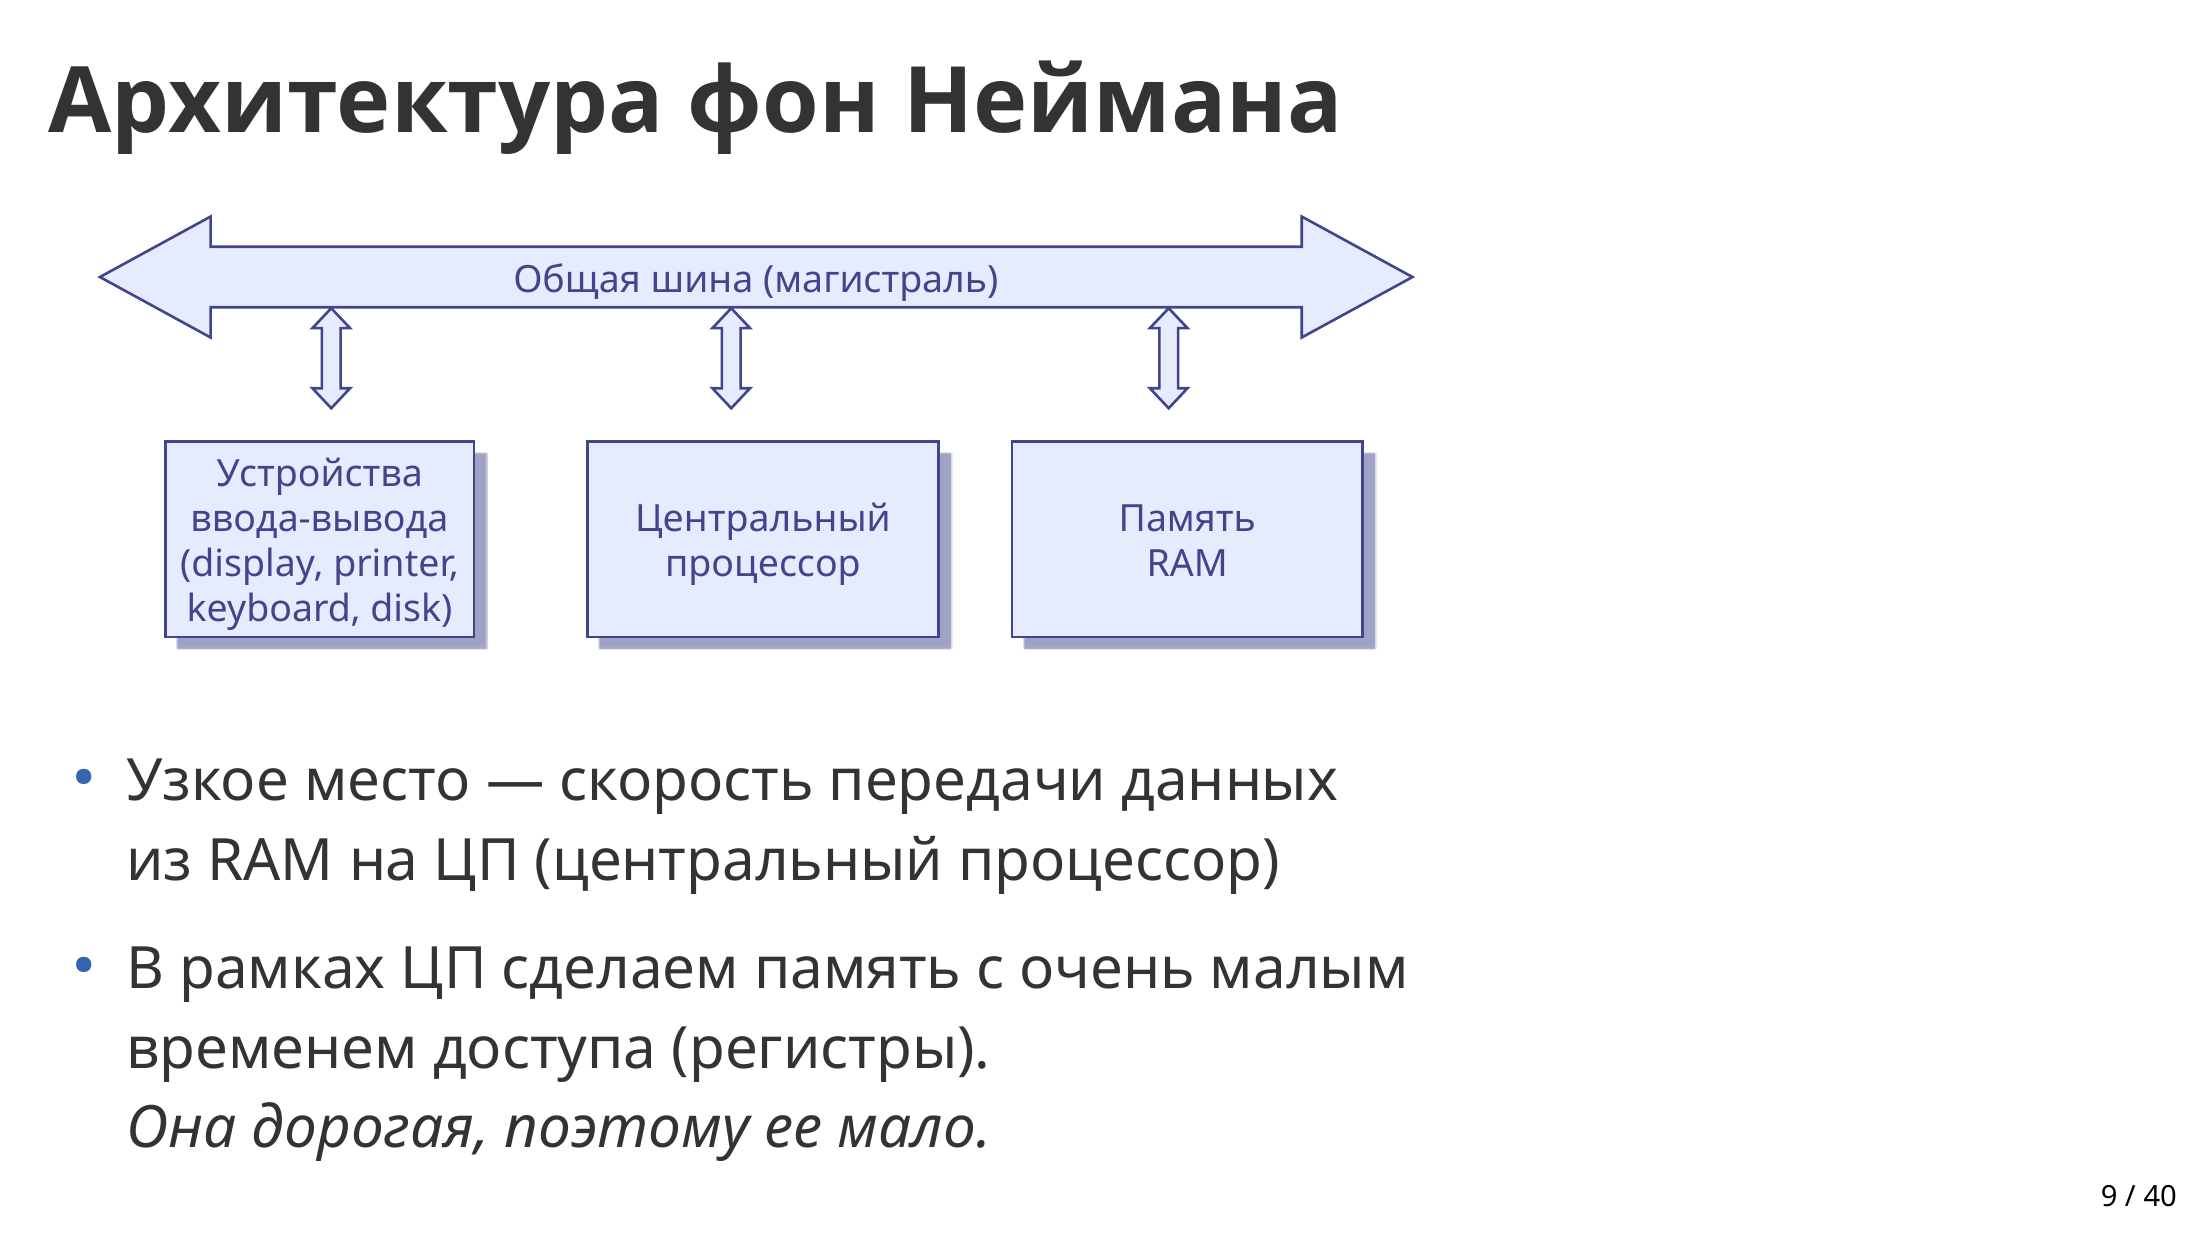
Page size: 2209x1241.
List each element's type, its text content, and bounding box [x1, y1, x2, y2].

list Узкое место — скорость передачи данных из RAM на ЦП (центральный процессор) В рамках ЦП сделаем память с очень малым временем доступа (регистры). Она дорогая, поэтому ее мало. [55, 738, 1690, 1177]
title Архитектура фон Неймана [48, 34, 2174, 160]
text_box Память RAM [1011, 441, 1363, 638]
text_box [312, 308, 351, 409]
text_box [712, 308, 751, 409]
text_box Общая шина (магистраль) [99, 216, 1413, 338]
text_box Центральный процессор [587, 441, 939, 638]
text_box [1149, 308, 1188, 409]
text_box Устройства ввода-вывода (display, printer, keyboard, disk) [165, 441, 474, 638]
